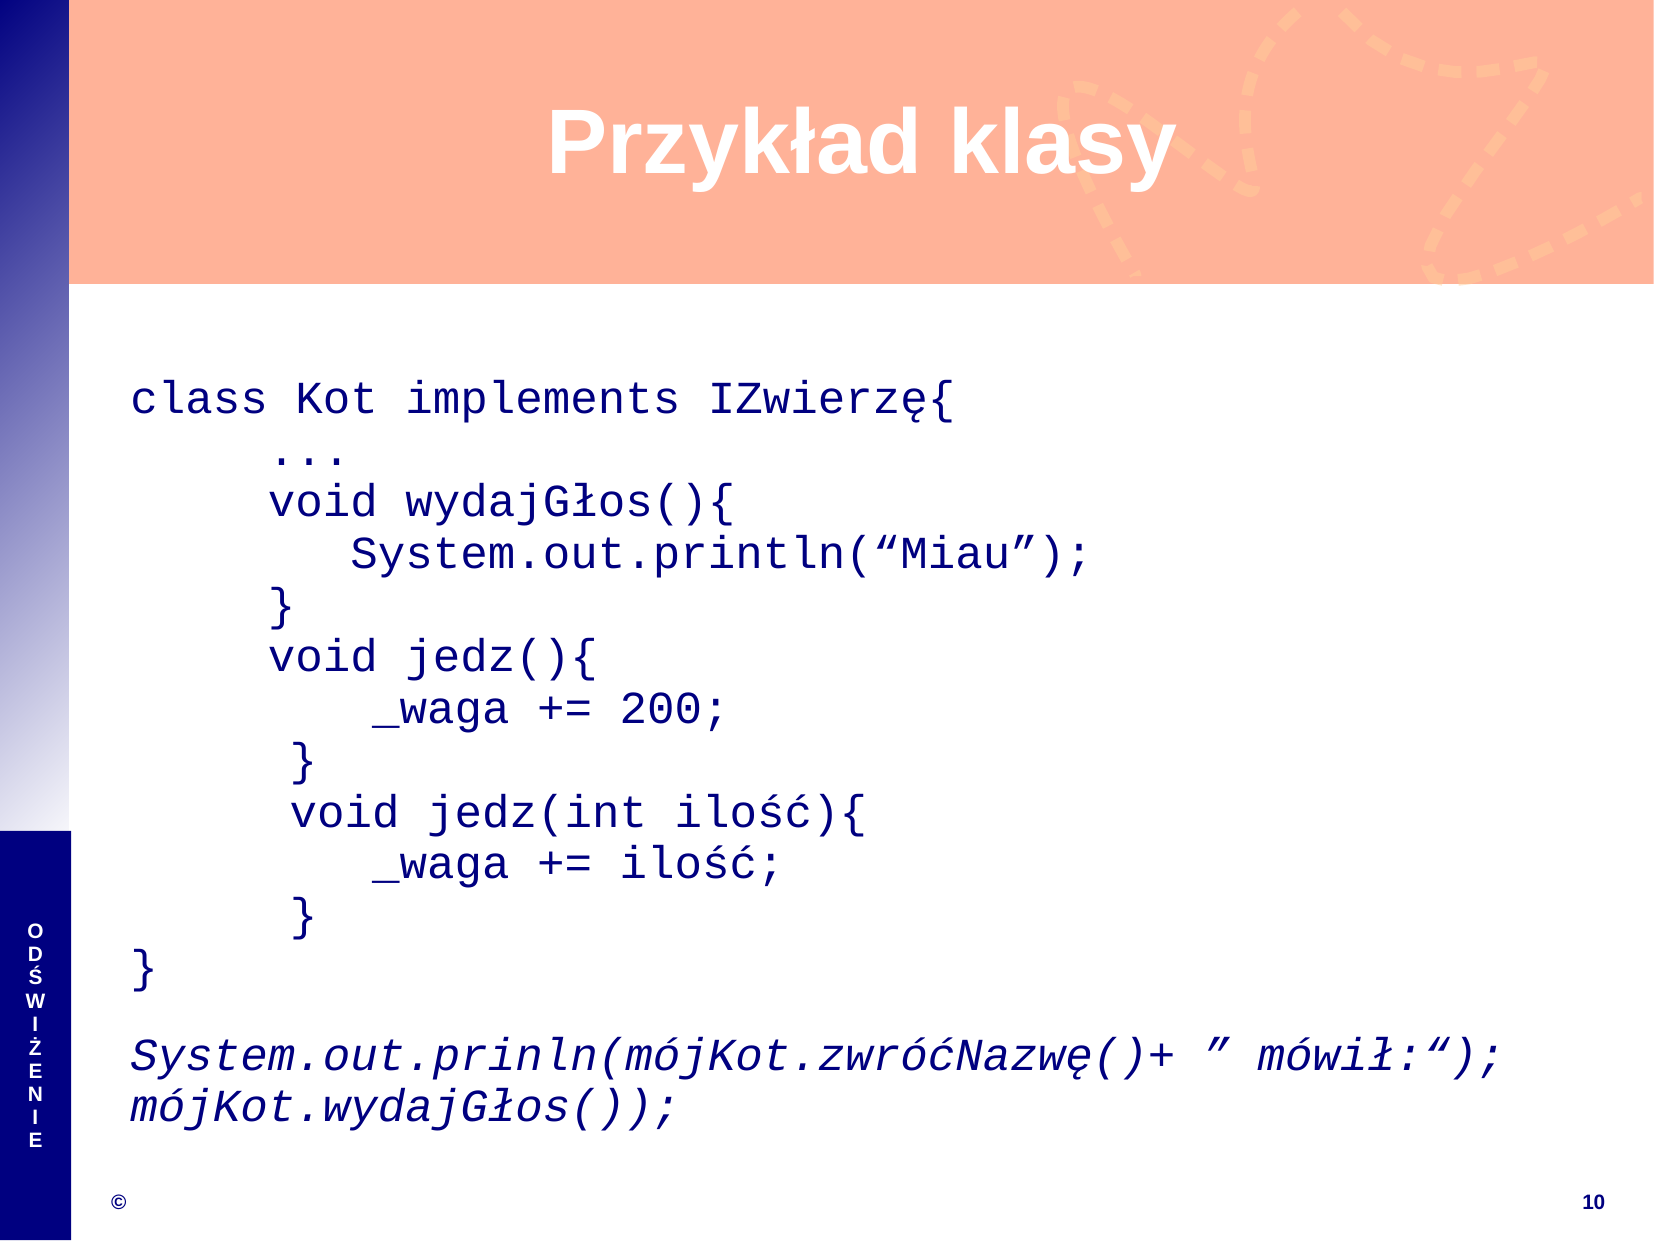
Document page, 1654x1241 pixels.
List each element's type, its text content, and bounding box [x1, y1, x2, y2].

title Przykład klasy [70, 37, 1654, 246]
text_box O D Ś W I Ż E N I E [0, 831, 71, 1241]
list class Kot implements IZwierzę{ ... void wydajGłos(){ System.out.println(“Miau”); } void jedz(){ _waga += 200; } void jedz(int ilość){ _waga += ilość; } } System.out.prinln(mójKot.zwróćNazwę()+ ” mówił:“); mójKot.wydajGłos()); [112, 375, 1612, 1096]
